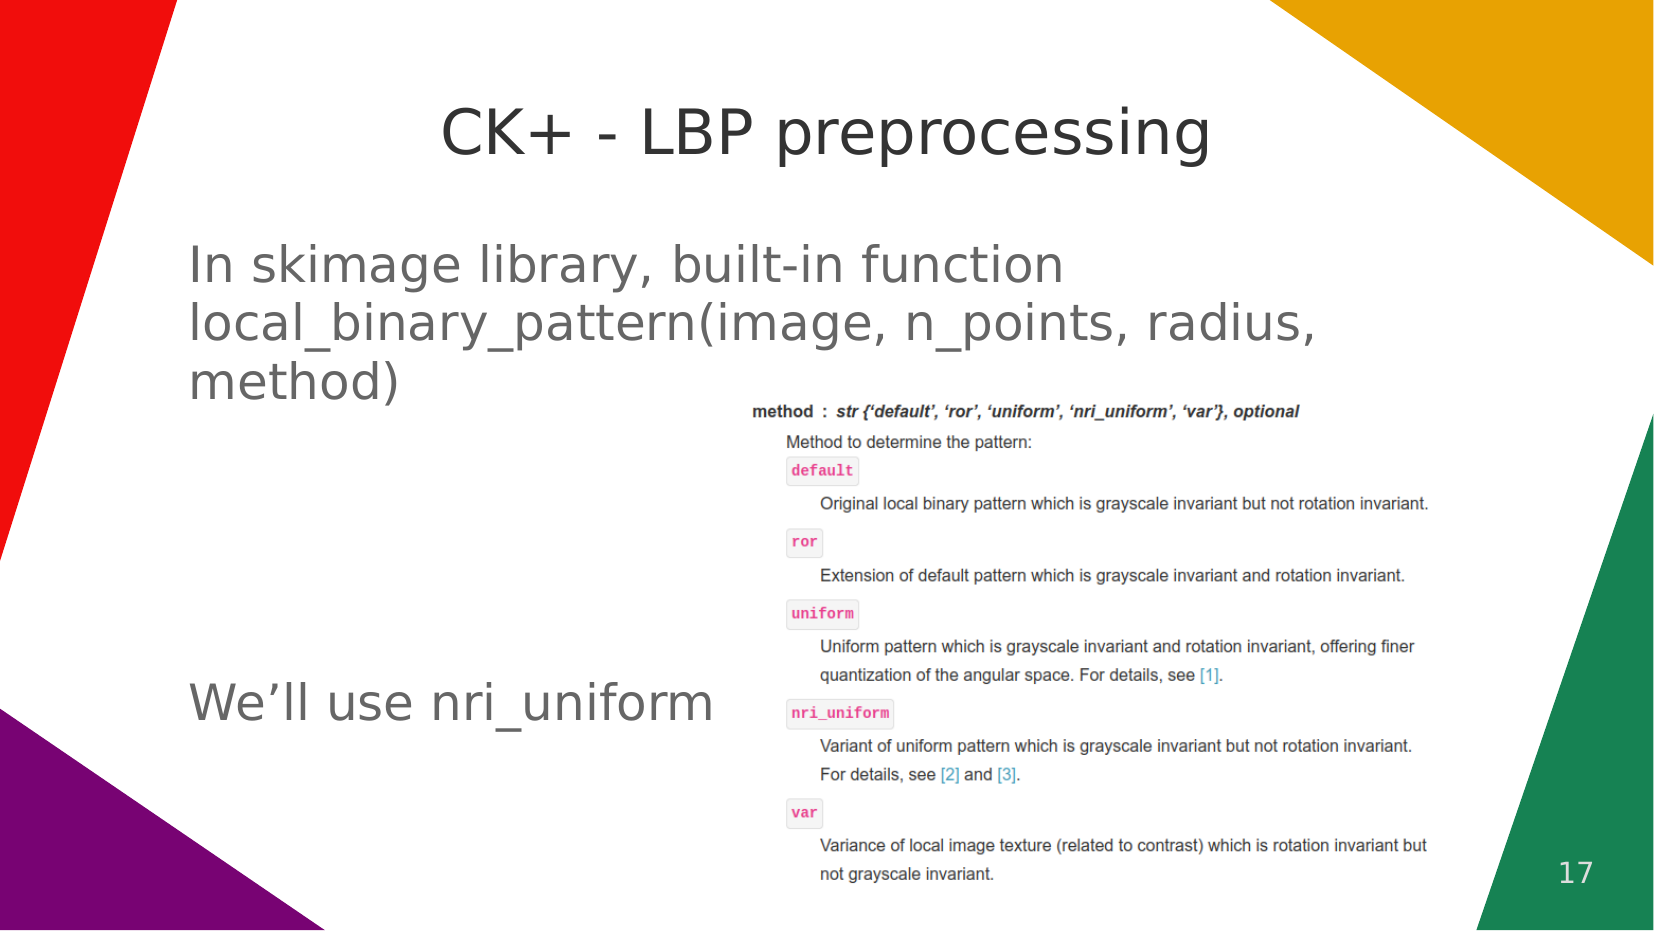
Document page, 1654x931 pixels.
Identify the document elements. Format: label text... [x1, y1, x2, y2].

picture [729, 393, 1463, 901]
list In skimage library, built-in function local_binary_pattern(image, n_points, radius, method) We’ll use nri_uniform [118, 236, 1536, 827]
title CK+ - LBP preprocessing [118, 59, 1536, 207]
